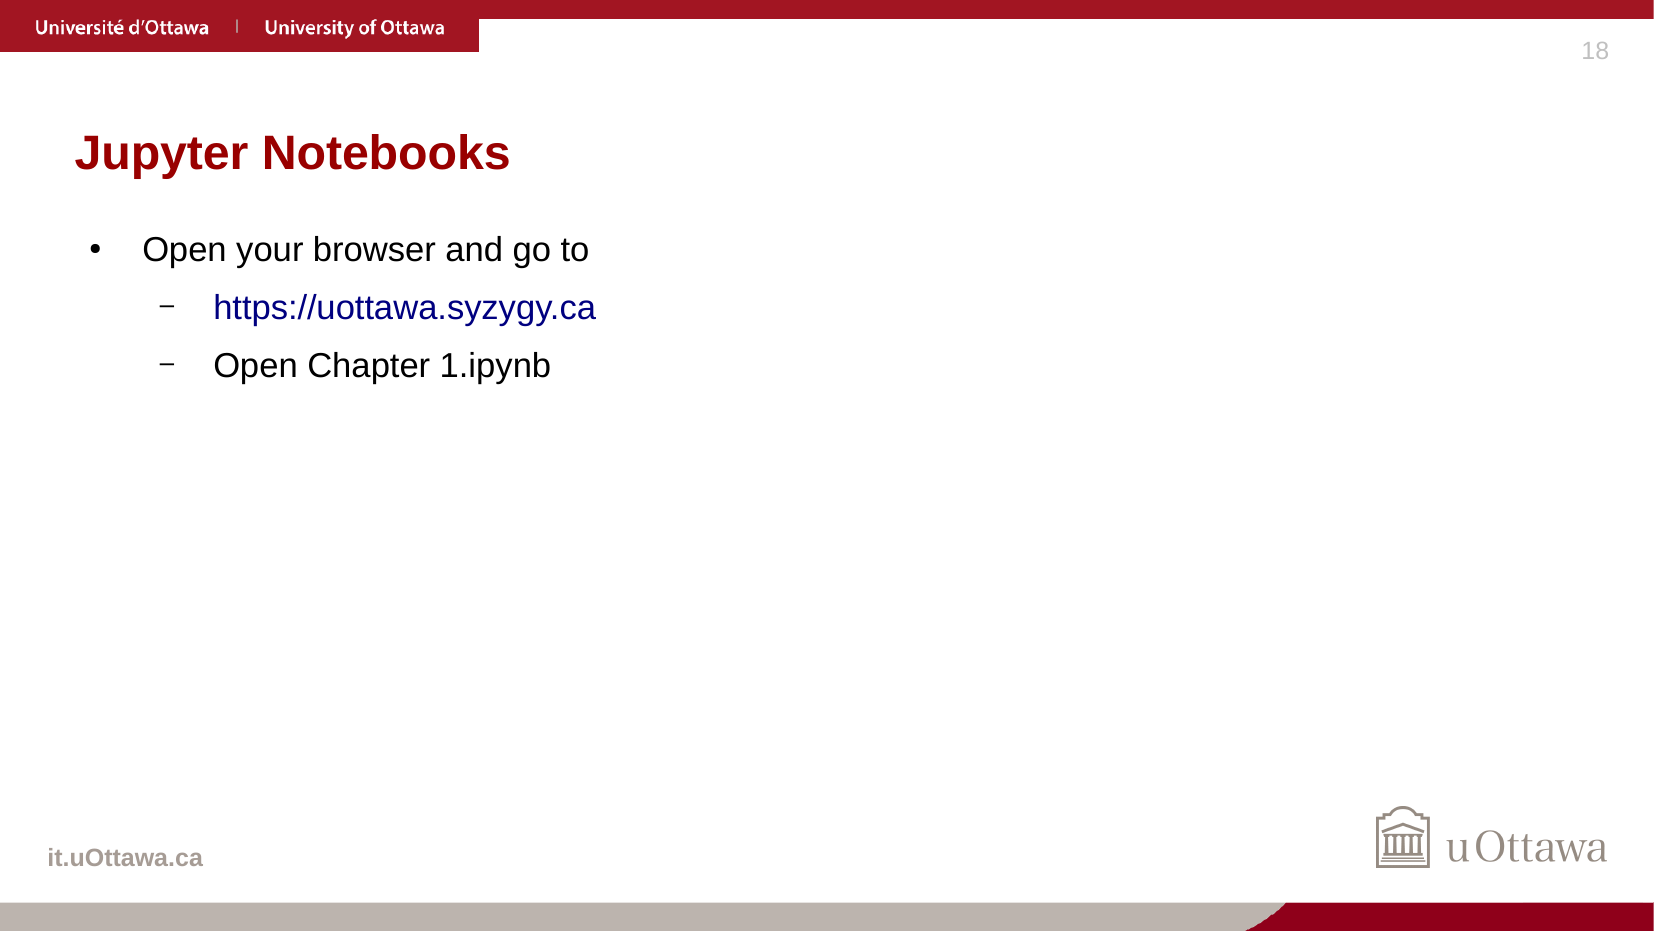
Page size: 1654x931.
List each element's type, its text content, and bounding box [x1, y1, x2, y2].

title Jupyter Notebooks [74, 93, 1481, 212]
picture [1376, 806, 1607, 868]
picture [0, 903, 1654, 931]
list Open your browser and go to https://uottawa.syzygy.ca Open Chapter 1.ipynb [71, 230, 1477, 740]
picture [0, 0, 1654, 52]
